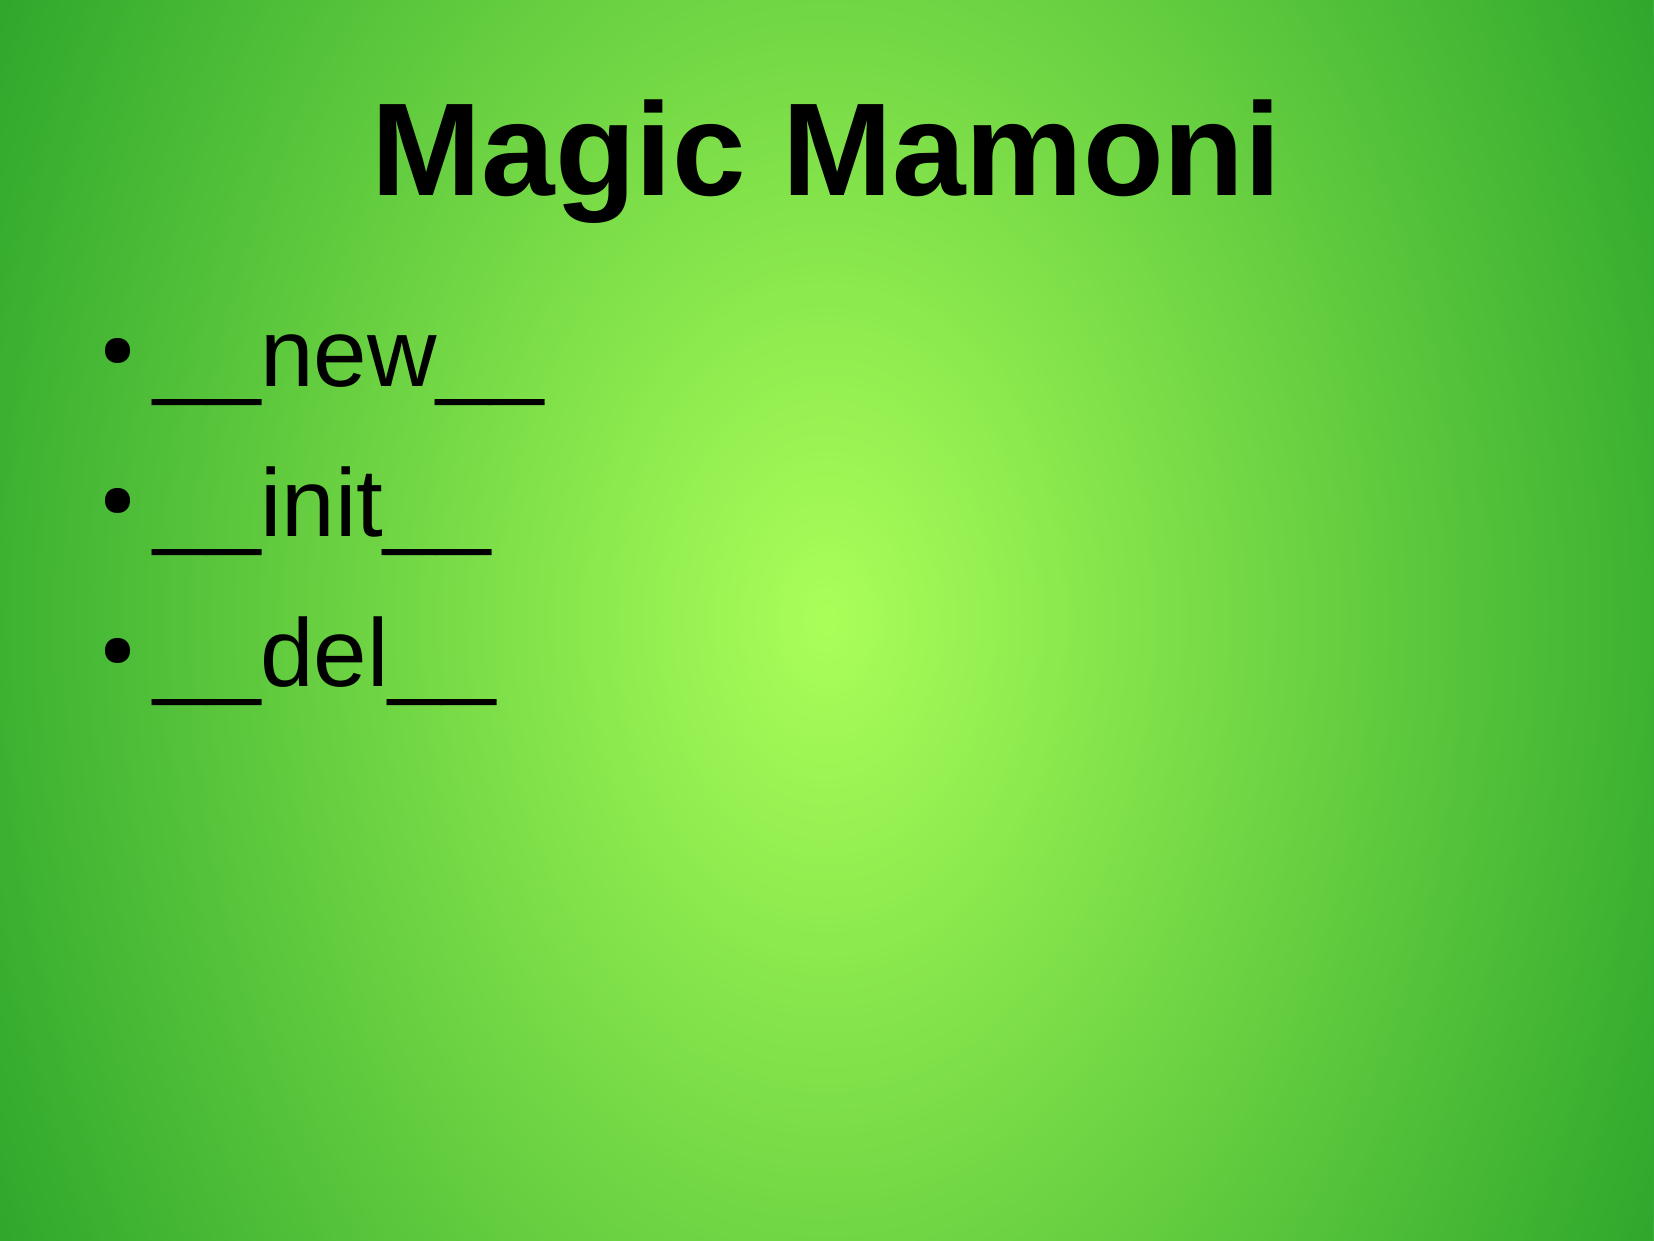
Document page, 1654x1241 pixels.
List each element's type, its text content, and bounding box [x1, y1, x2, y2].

title Magic Mamoni [82, 47, 1571, 252]
list __new__ __init__ __del__ [82, 299, 1571, 1019]
